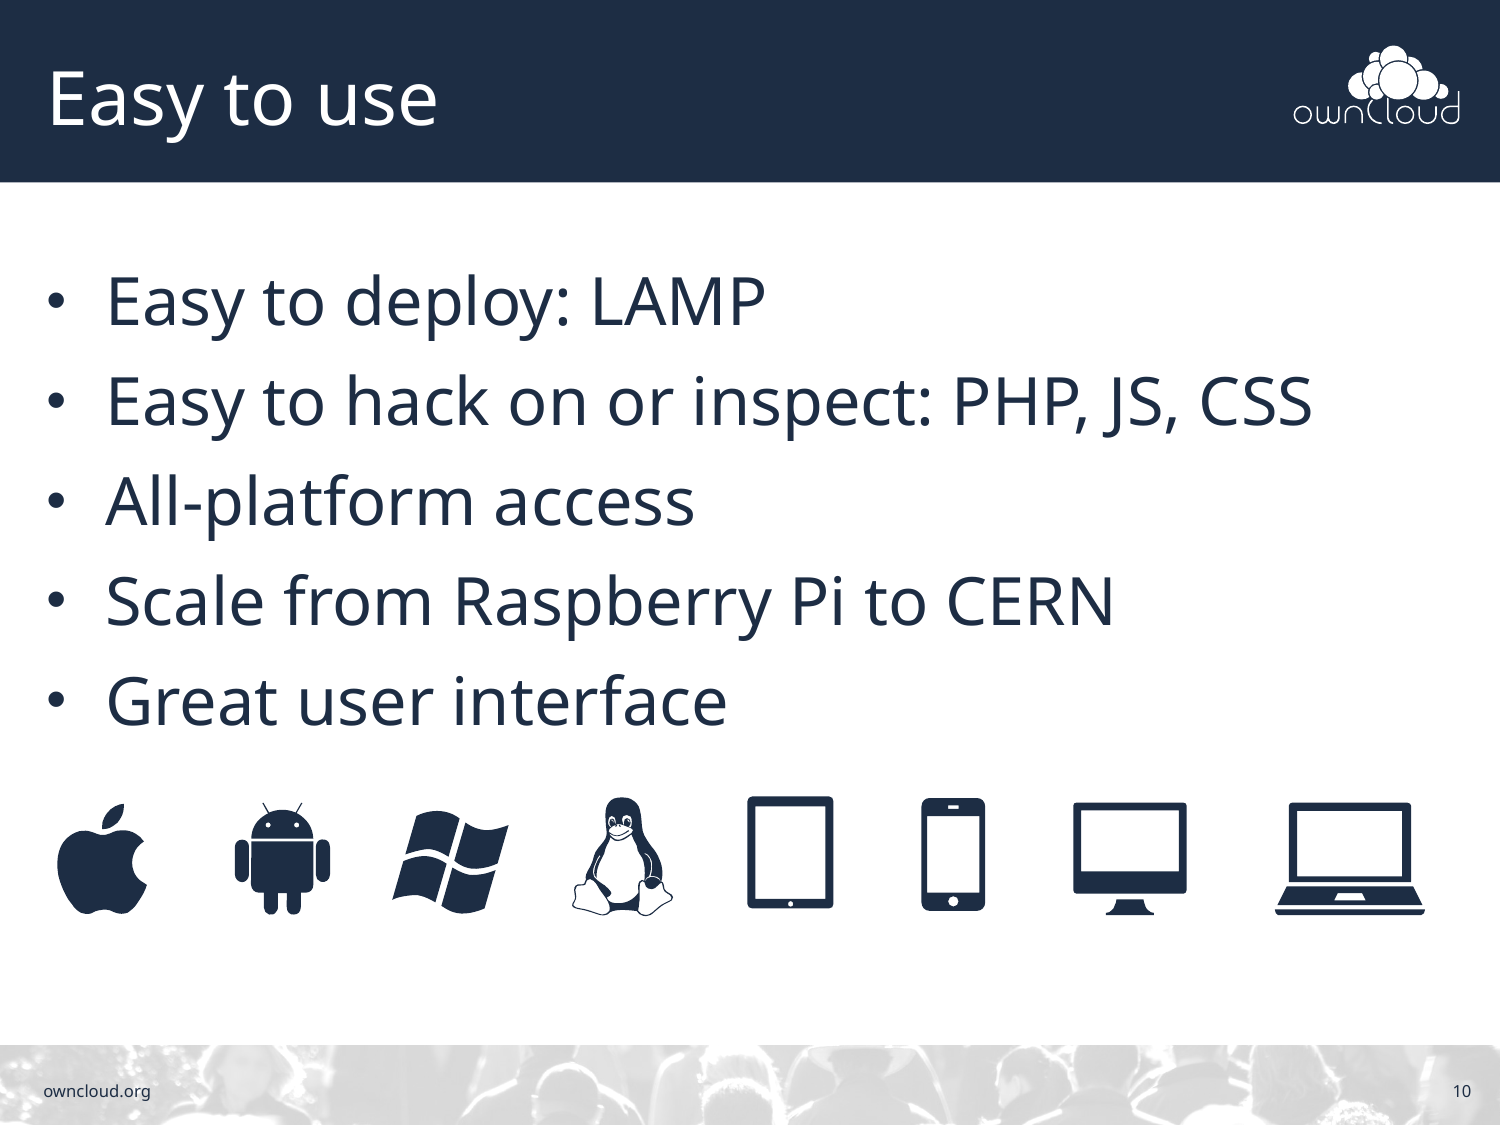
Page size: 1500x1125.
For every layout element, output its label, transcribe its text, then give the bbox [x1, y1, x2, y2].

text_box [747, 796, 834, 909]
picture [390, 810, 511, 916]
text_box [1277, 886, 1423, 906]
text_box [921, 798, 986, 911]
picture [570, 795, 676, 919]
text_box [1073, 802, 1187, 894]
text_box [251, 802, 314, 839]
text_box [1288, 802, 1412, 883]
text_box [234, 839, 249, 883]
text_box [250, 841, 314, 915]
text_box [315, 839, 331, 882]
text_box [57, 830, 147, 914]
text_box [1274, 909, 1426, 916]
text_box [102, 803, 124, 830]
list Easy to deploy: LAMP Easy to hack on or inspect: PHP, JS, CSS All-platform access Scale from Raspberry Pi to CERN Great user interface [46, 254, 1465, 1026]
title Easy to use [46, 5, 1258, 187]
text_box [1105, 899, 1154, 916]
picture [0, 1045, 1500, 1125]
